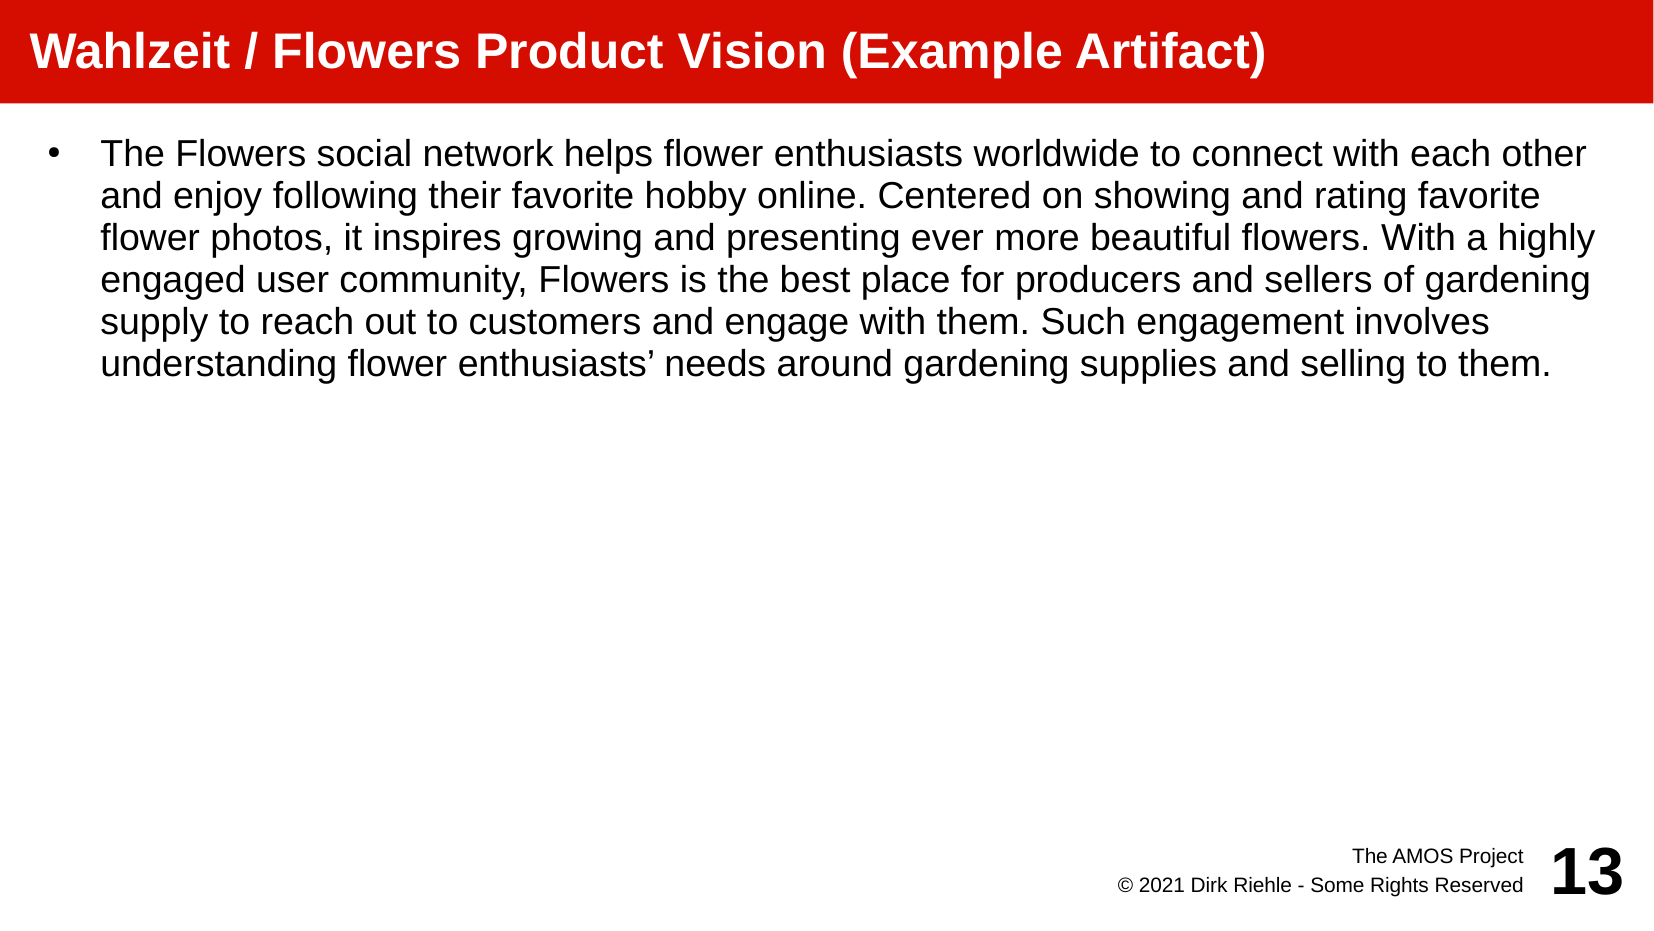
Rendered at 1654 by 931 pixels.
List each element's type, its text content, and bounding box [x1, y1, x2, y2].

title Wahlzeit / Flowers Product Vision (Example Artifact) [0, 0, 1654, 104]
list The Flowers social network helps flower enthusiasts worldwide to connect with each other and enjoy following their favorite hobby online. Centered on showing and rating favorite flower photos, it inspires growing and presenting ever more beautiful flowers. With a highly engaged user community, Flowers is the best place for producers and sellers of gardening supply to reach out to customers and engage with them. Such engagement involves understanding flower enthusiasts’ needs around gardening supplies and selling to them. [29, 132, 1625, 813]
